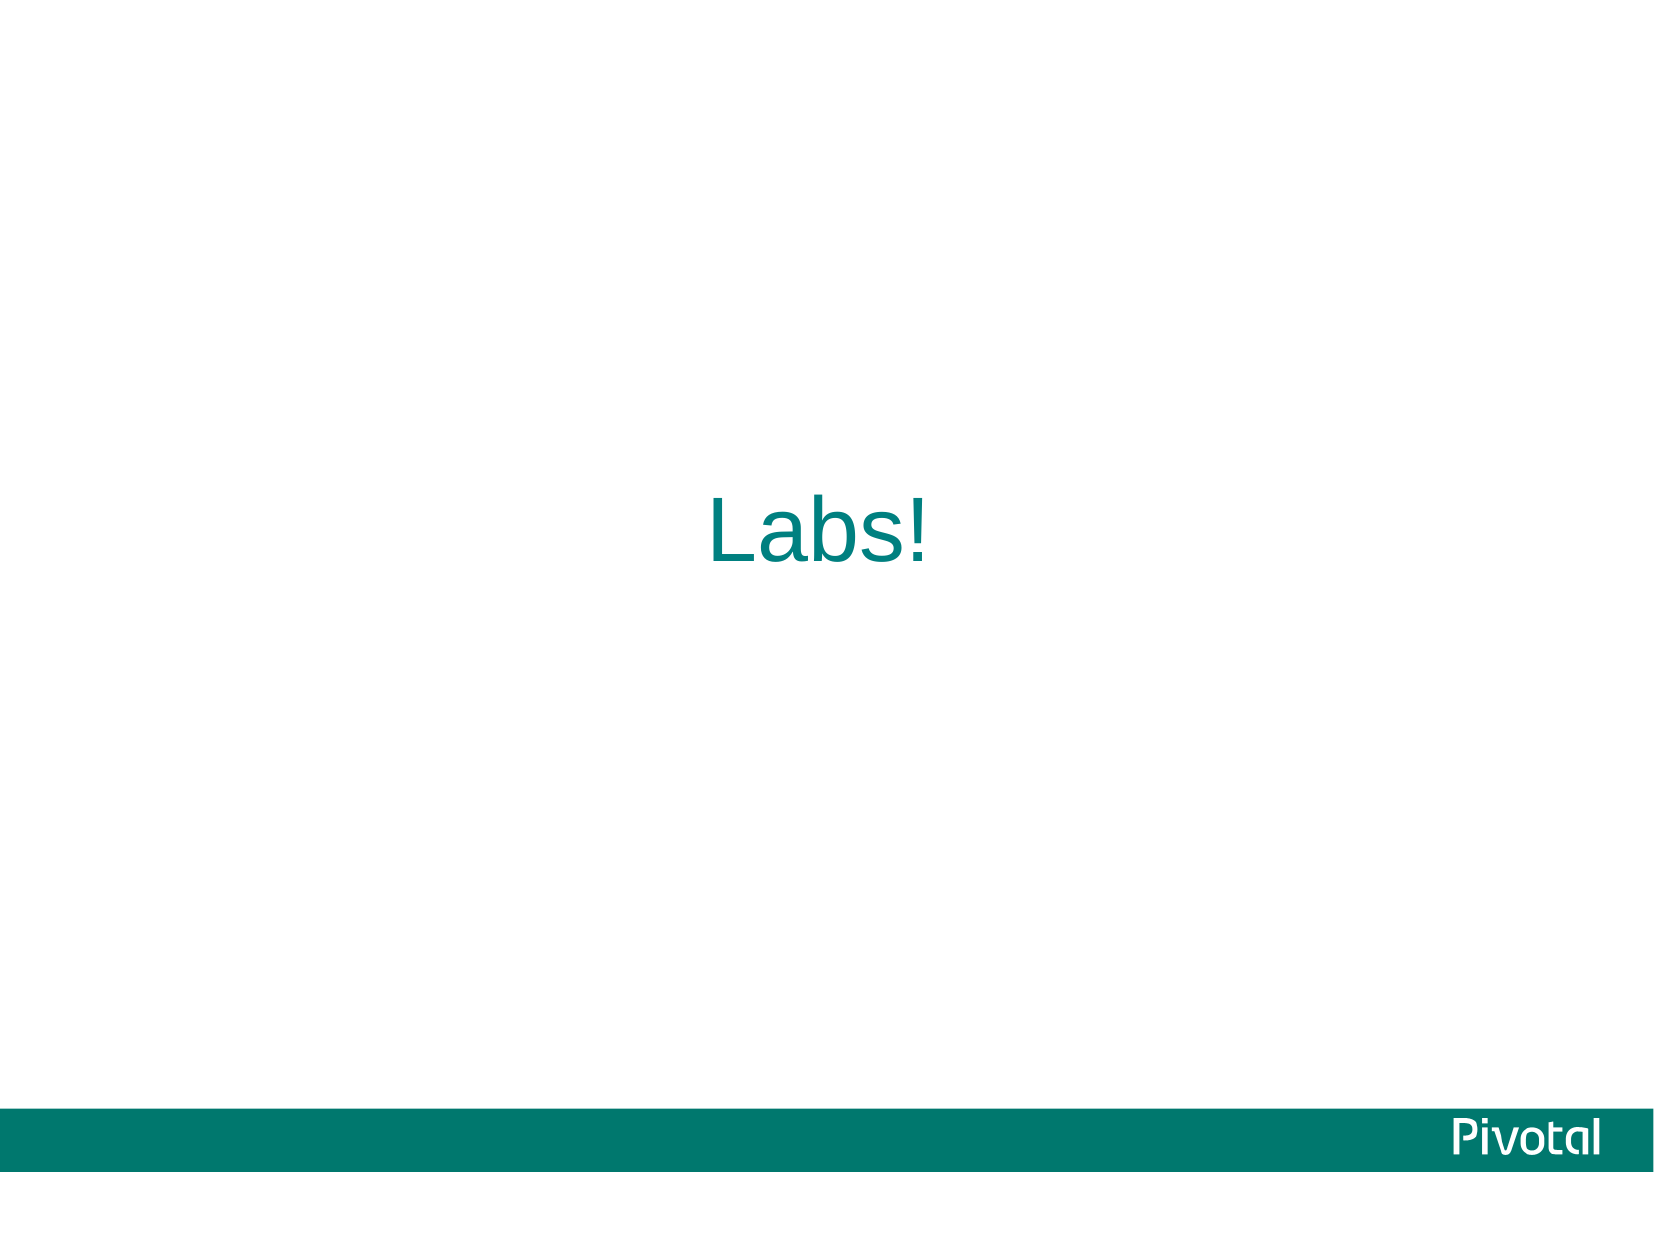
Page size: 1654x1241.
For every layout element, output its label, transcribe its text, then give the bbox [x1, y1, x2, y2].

title Labs! [75, 433, 1564, 626]
picture [1452, 1115, 1601, 1158]
